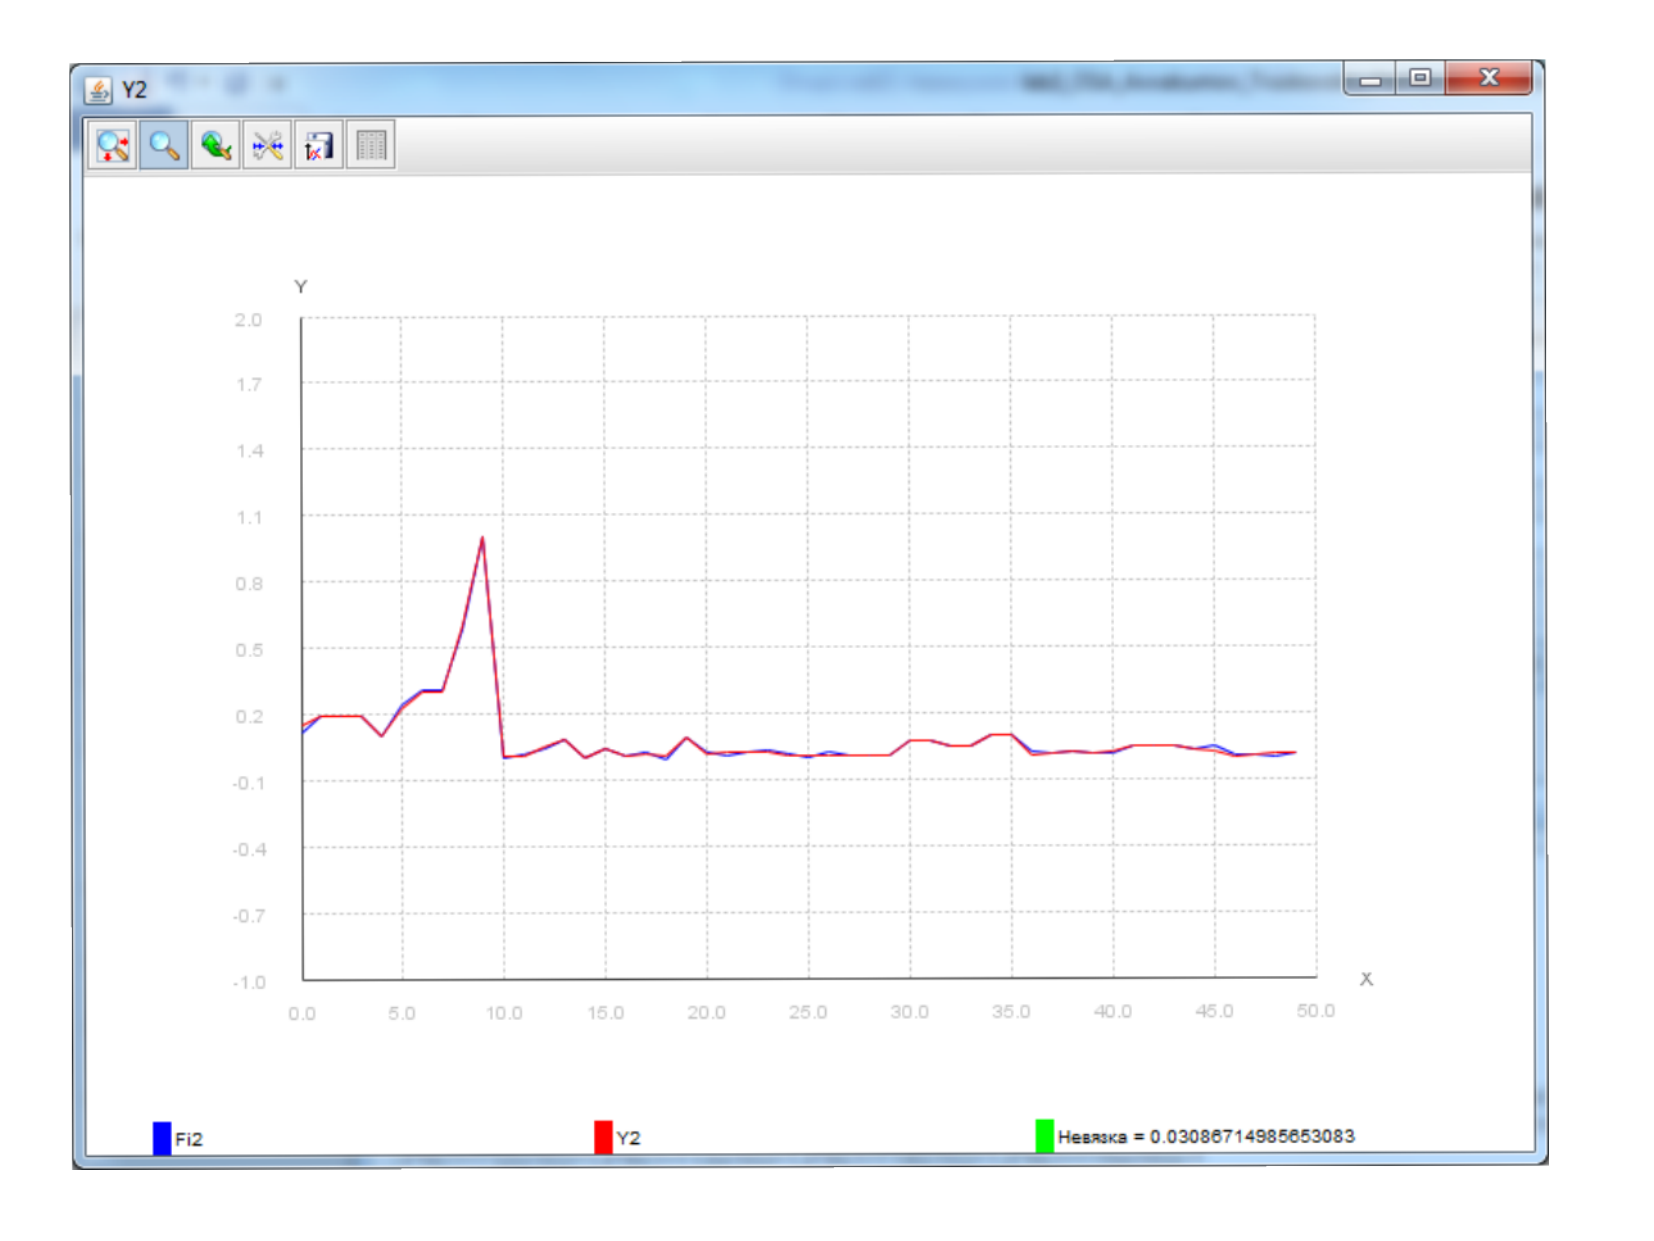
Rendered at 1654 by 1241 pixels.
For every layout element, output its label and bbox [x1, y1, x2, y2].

picture [68, 58, 1549, 1171]
